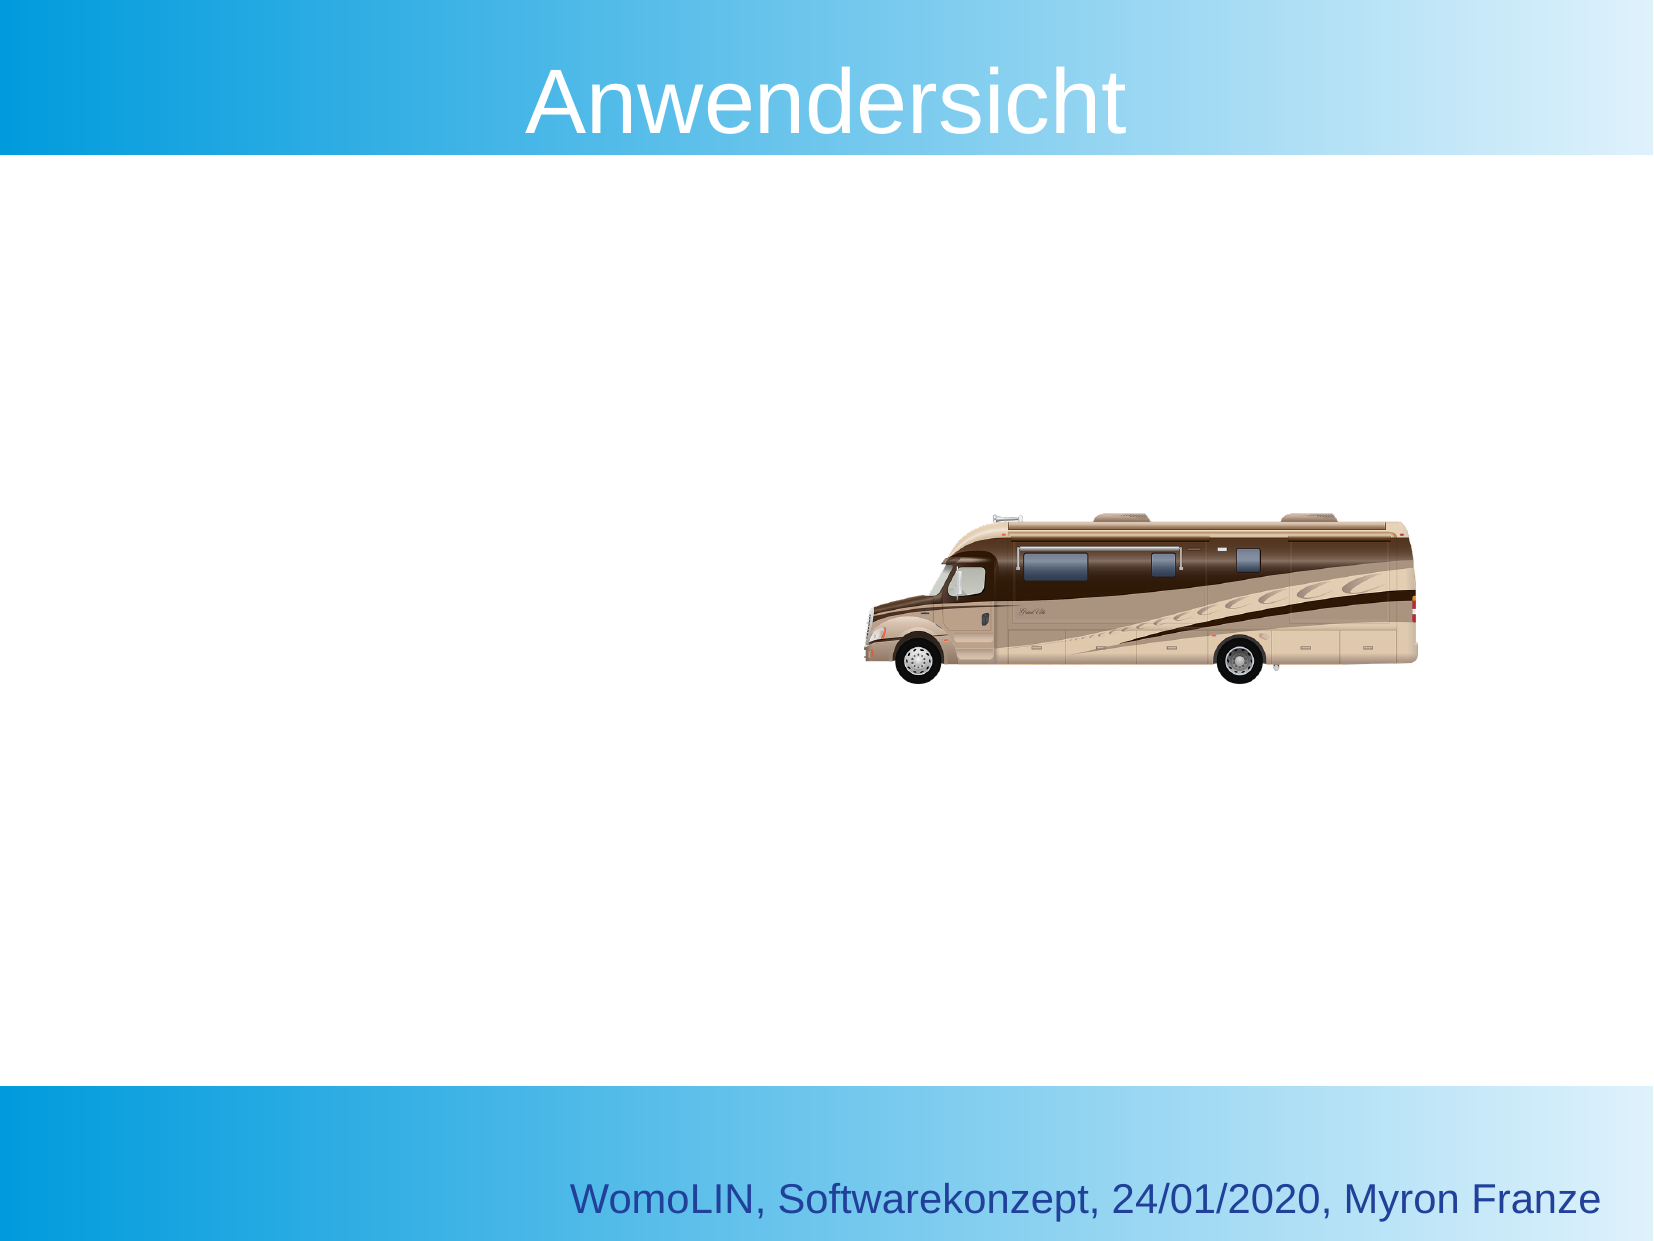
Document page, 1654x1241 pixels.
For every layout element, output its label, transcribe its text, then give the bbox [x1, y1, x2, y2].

picture [864, 460, 1418, 738]
text_box WomoLIN, Softwarekonzept, 24/01/2020, Myron Franze [555, 1168, 1645, 1241]
title Anwendersicht [82, 49, 1571, 155]
